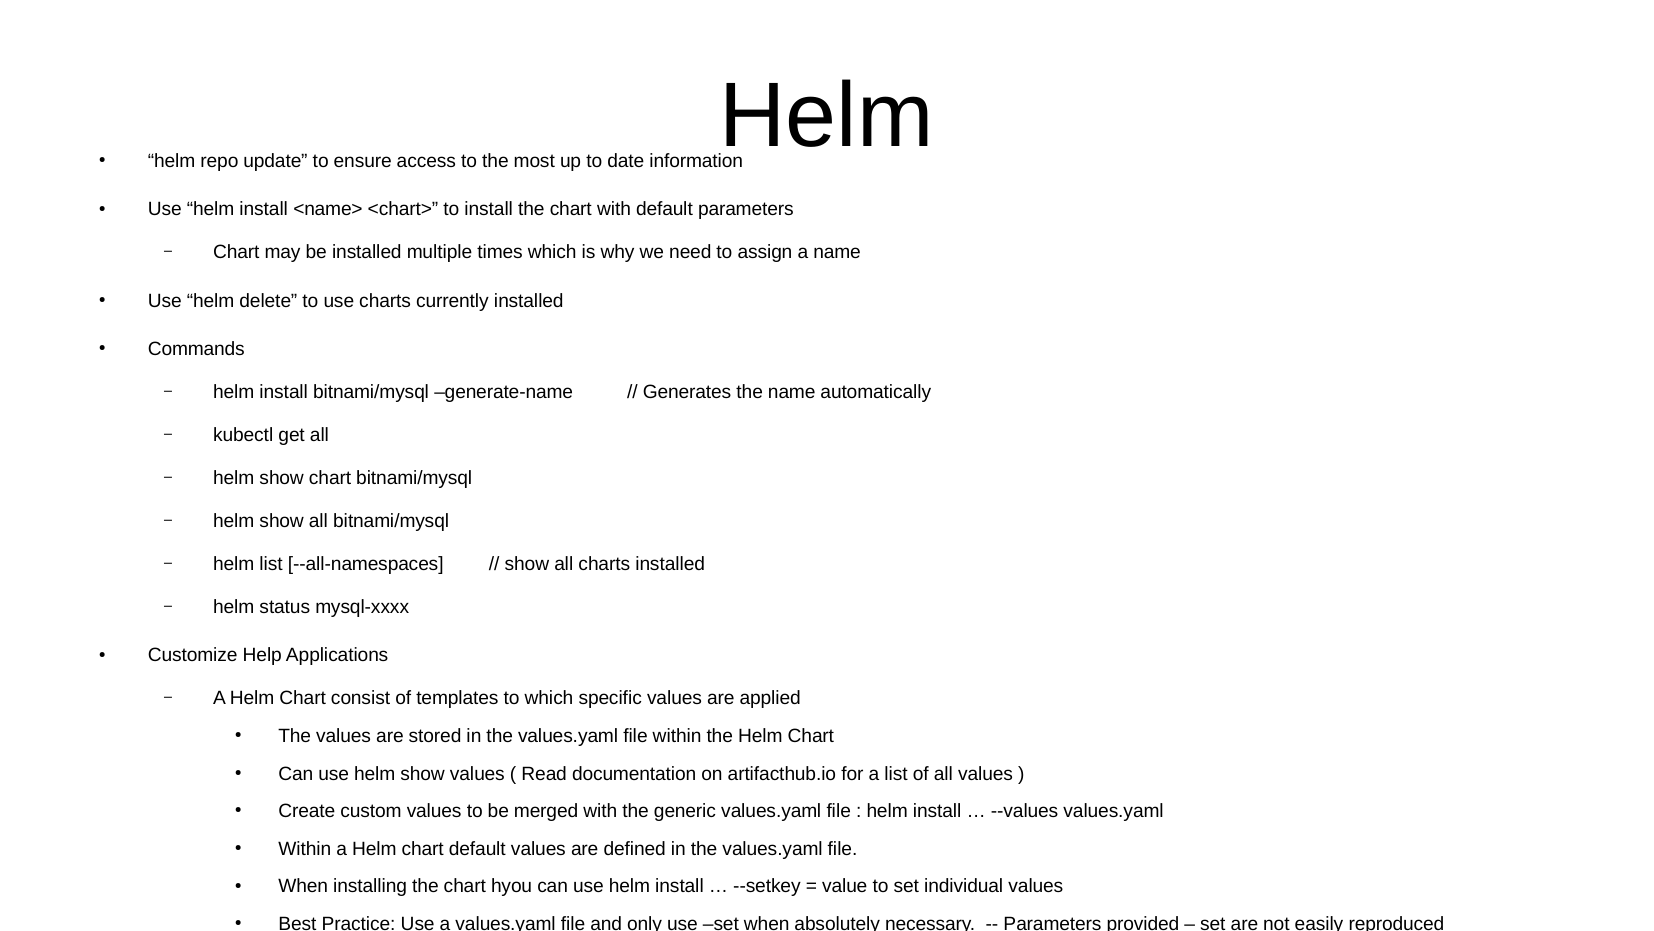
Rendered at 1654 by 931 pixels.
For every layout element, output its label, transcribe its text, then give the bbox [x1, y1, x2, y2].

title Helm [82, 37, 1571, 150]
list “helm repo update” to ensure access to the most up to date information Use “helm install <name> <chart>” to install the chart with default parameters Chart may be installed multiple times which is why we need to assign a name Use “helm delete” to use charts currently installed Commands helm install bitnami/mysql –generate-name // Generates the name automatically kubectl get all helm show chart bitnami/mysql helm show all bitnami/mysql helm list [--all-namespaces] // show all charts installed helm status mysql-xxxx Customize Help Applications A Helm Chart consist of templates to which specific values are applied The values are stored in the values.yaml file within the Helm Chart Can use helm show values ( Read documentation on artifacthub.io for a list of all values ) Create custom values to be merged with the generic values.yaml file : helm install … --values values.yaml Within a Helm chart default values are defined in the values.yaml file. When installing the chart hyou can use helm install … --setkey = value to set individual values Best Practice: Use a values.yaml file and only use –set when absolutely necessary. -- Parameters provided – set are not easily reproduced [82, 150, 1651, 931]
